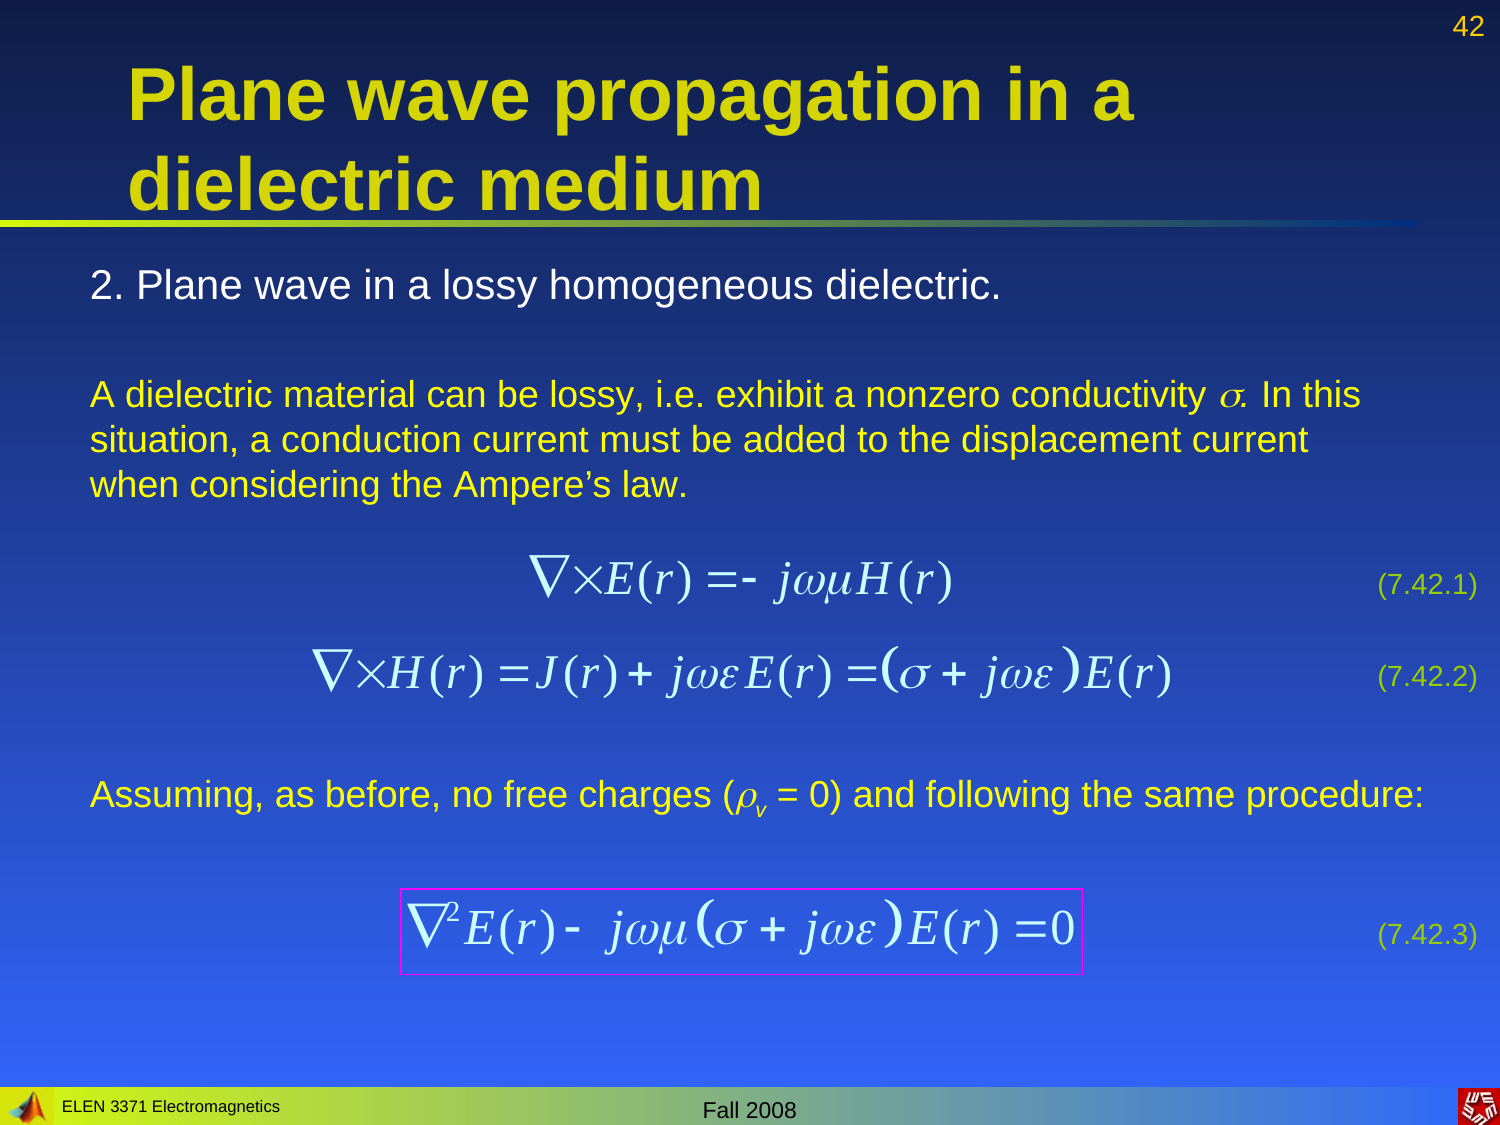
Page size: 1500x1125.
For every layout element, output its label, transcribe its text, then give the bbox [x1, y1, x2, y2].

text_box (7.42.2) [1362, 649, 1500, 701]
picture [0, 1087, 54, 1125]
text_box A dielectric material can be lossy, i.e. exhibit a nonzero conductivity . In this situation, a conduction current must be added to the displacement current when considering the Ampere’s law. [74, 362, 1388, 513]
chart [306, 636, 1181, 718]
chart [523, 549, 964, 615]
text_box (7.42.3) [1362, 907, 1500, 958]
title Plane wave propagation in a dielectric medium [112, 37, 1388, 201]
text_box 2. Plane wave in a lossy homogeneous dielectric. [74, 249, 1225, 316]
picture [1458, 1088, 1500, 1125]
text_box Assuming, as before, no free charges (v = 0) and following the same procedure: [74, 762, 1463, 830]
chart [401, 889, 1082, 974]
text_box (7.42.1) [1362, 557, 1500, 608]
